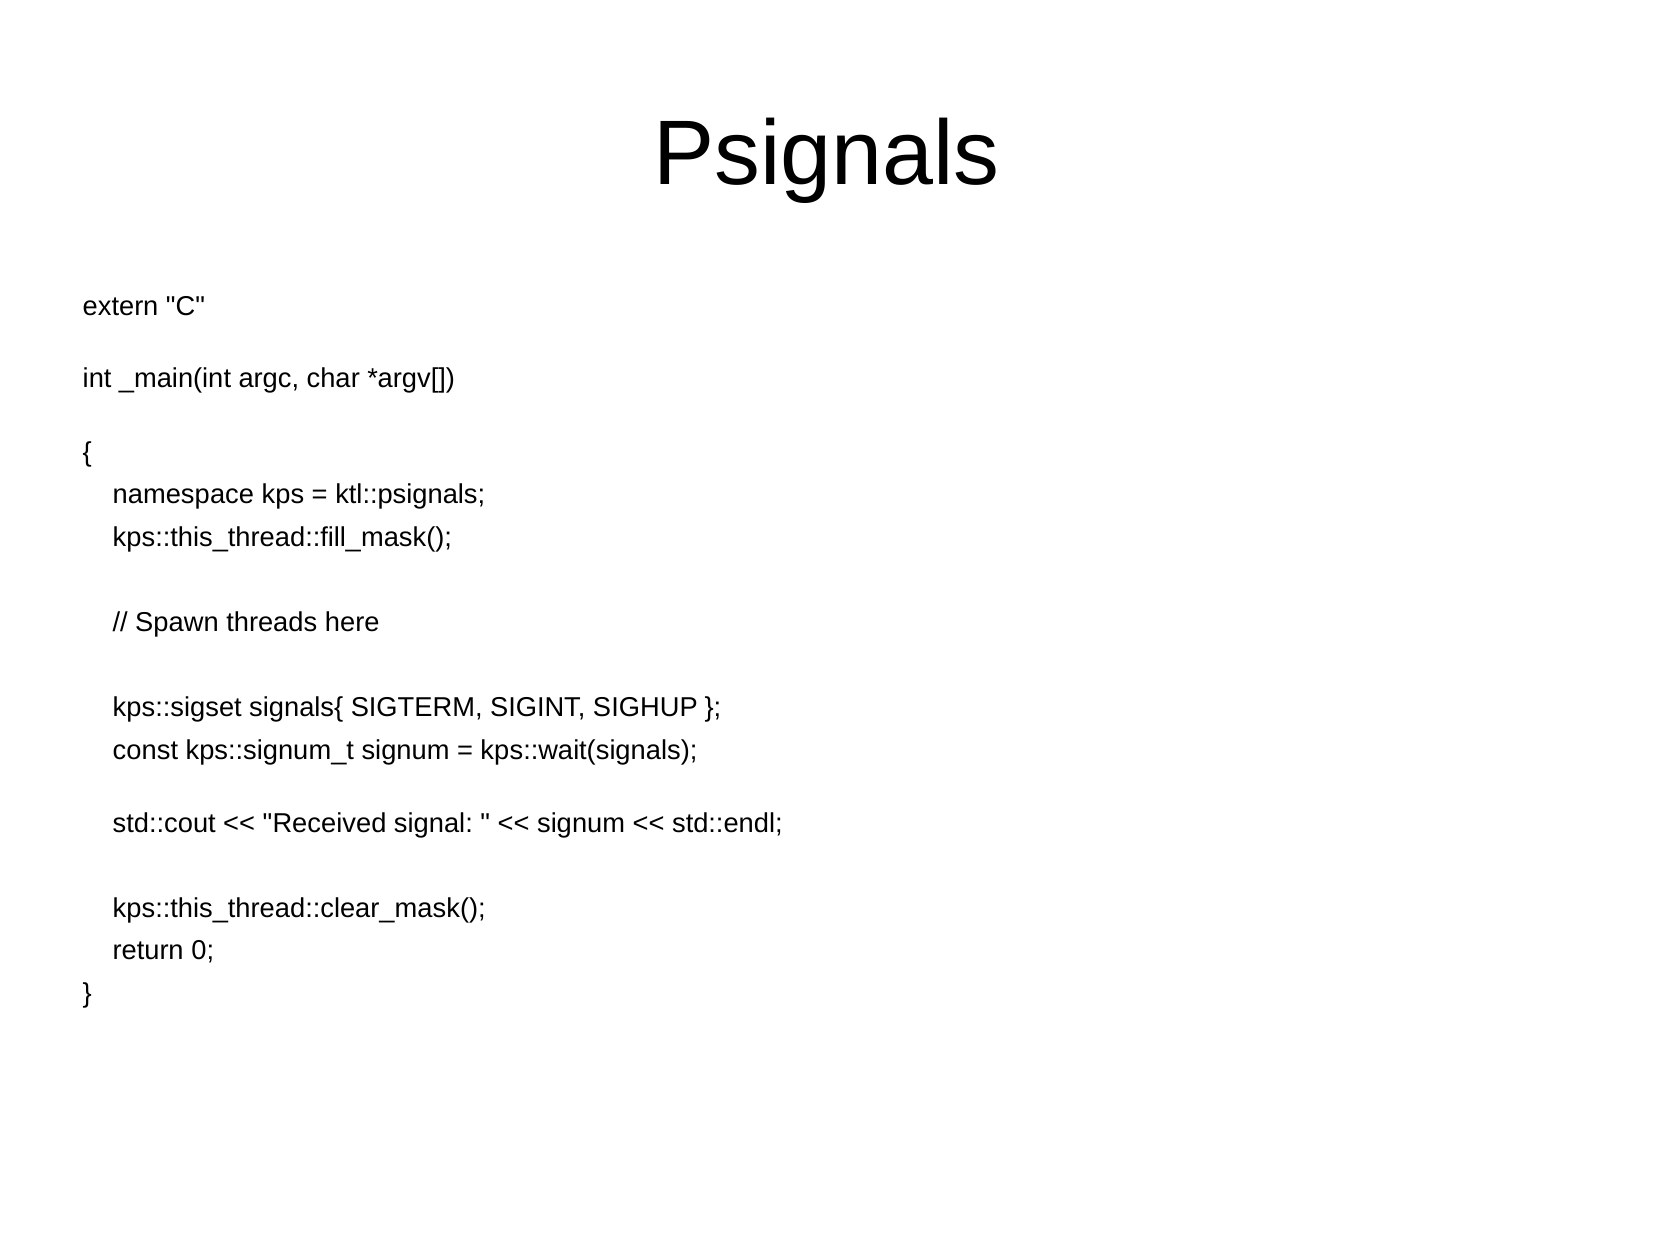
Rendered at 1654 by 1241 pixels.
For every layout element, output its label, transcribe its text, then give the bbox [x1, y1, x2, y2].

title Psignals [82, 49, 1571, 257]
list extern "C" int _main(int argc, char *argv[]) { namespace kps = ktl::psignals; kps::this_thread::fill_mask(); // Spawn threads here kps::sigset signals{ SIGTERM, SIGINT, SIGHUP }; const kps::signum_t signum = kps::wait(signals); std::cout << "Received signal: " << signum << std::endl; kps::this_thread::clear_mask(); return 0; } [82, 290, 1571, 1010]
